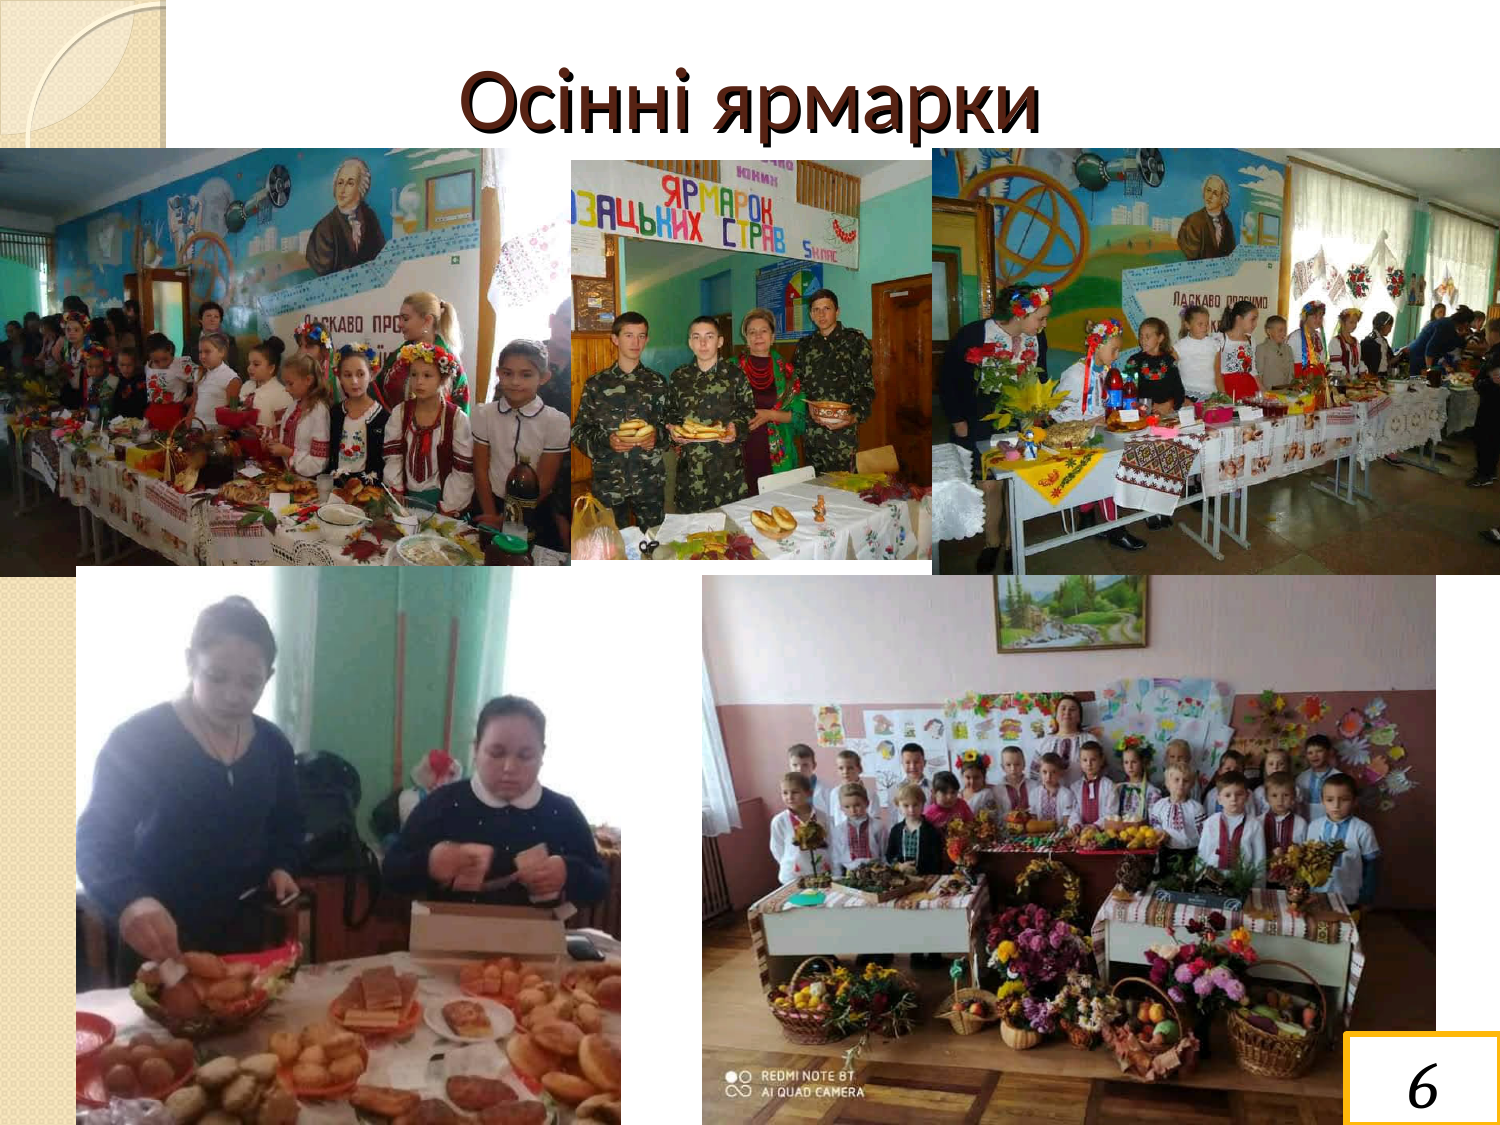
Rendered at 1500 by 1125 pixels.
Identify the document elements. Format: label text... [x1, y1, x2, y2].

title Осінні ярмарки [0, 0, 1500, 188]
text_box 6 [1346, 1034, 1500, 1125]
picture [0, 149, 1500, 1125]
